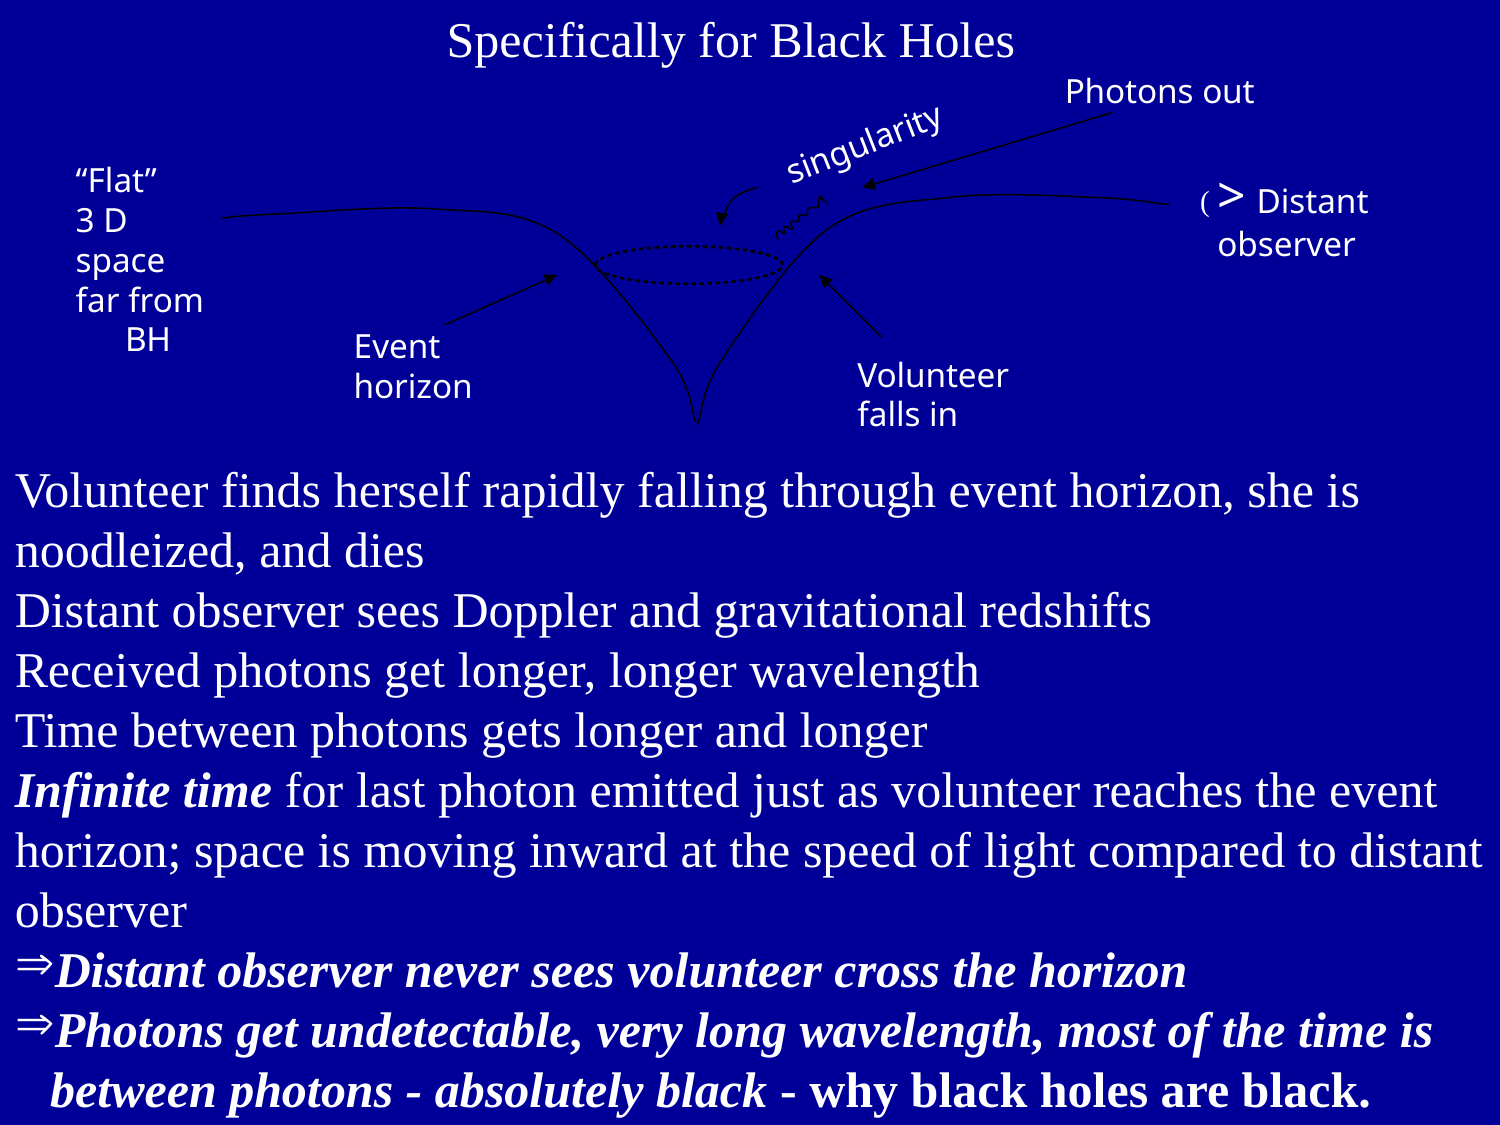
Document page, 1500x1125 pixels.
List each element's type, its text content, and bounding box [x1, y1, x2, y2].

text_box Volunteer finds herself rapidly falling through event horizon, she is noodleized, and dies Distant observer sees Doppler and gravitational redshifts Received photons get longer, longer wavelength Time between photons gets longer and longer Infinite time for last photon emitted just as volunteer reaches the event horizon; space is moving inward at the speed of light compared to distant observer Distant observer never sees volunteer cross the horizon Photons get undetectable, very long wavelength, most of the time is between photons - absolutely black - why black holes are black. [0, 450, 1500, 1125]
text_box “Flat” 3 D space far from BH [60, 151, 236, 366]
text_box > Distant observer [1202, 155, 1418, 271]
text_box singularity [763, 76, 974, 203]
text_box Event horizon [338, 317, 492, 413]
text_box Photons out [1049, 62, 1388, 118]
text_box ( [1185, 174, 1225, 225]
text_box Specifically for Black Holes [37, 0, 1425, 75]
text_box Volunteer falls in [842, 346, 1043, 441]
